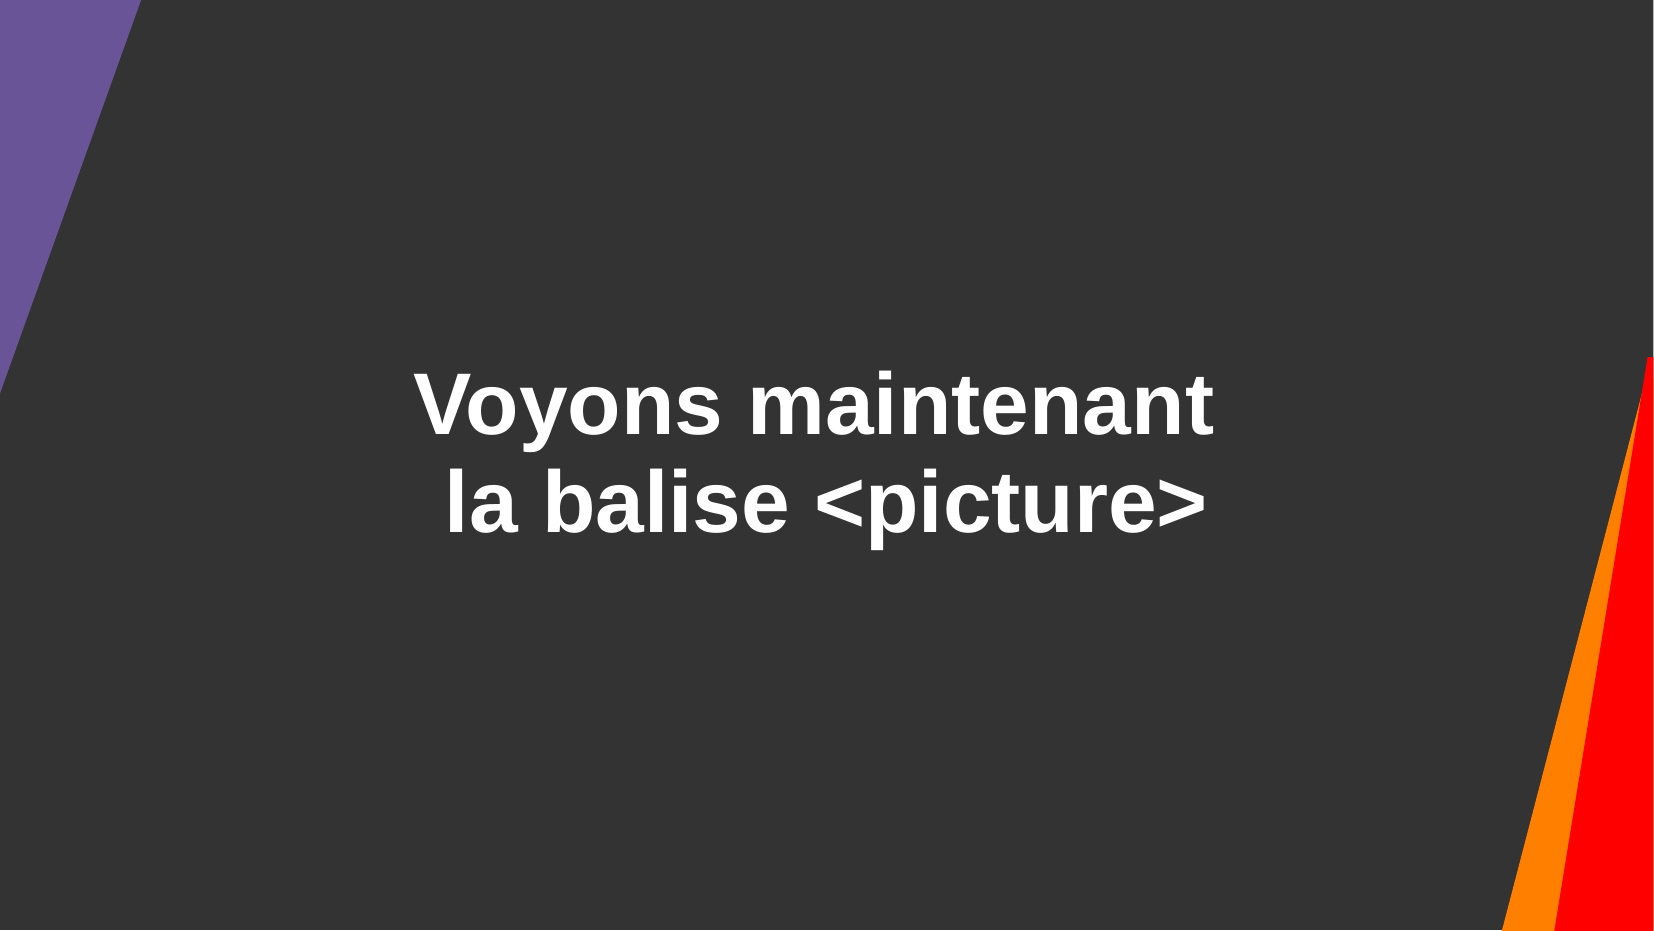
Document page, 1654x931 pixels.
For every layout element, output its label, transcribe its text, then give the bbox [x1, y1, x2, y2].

text_box [1501, 356, 1654, 931]
text_box [0, 0, 142, 394]
title Voyons maintenant la balise <picture> [31, 355, 1622, 567]
